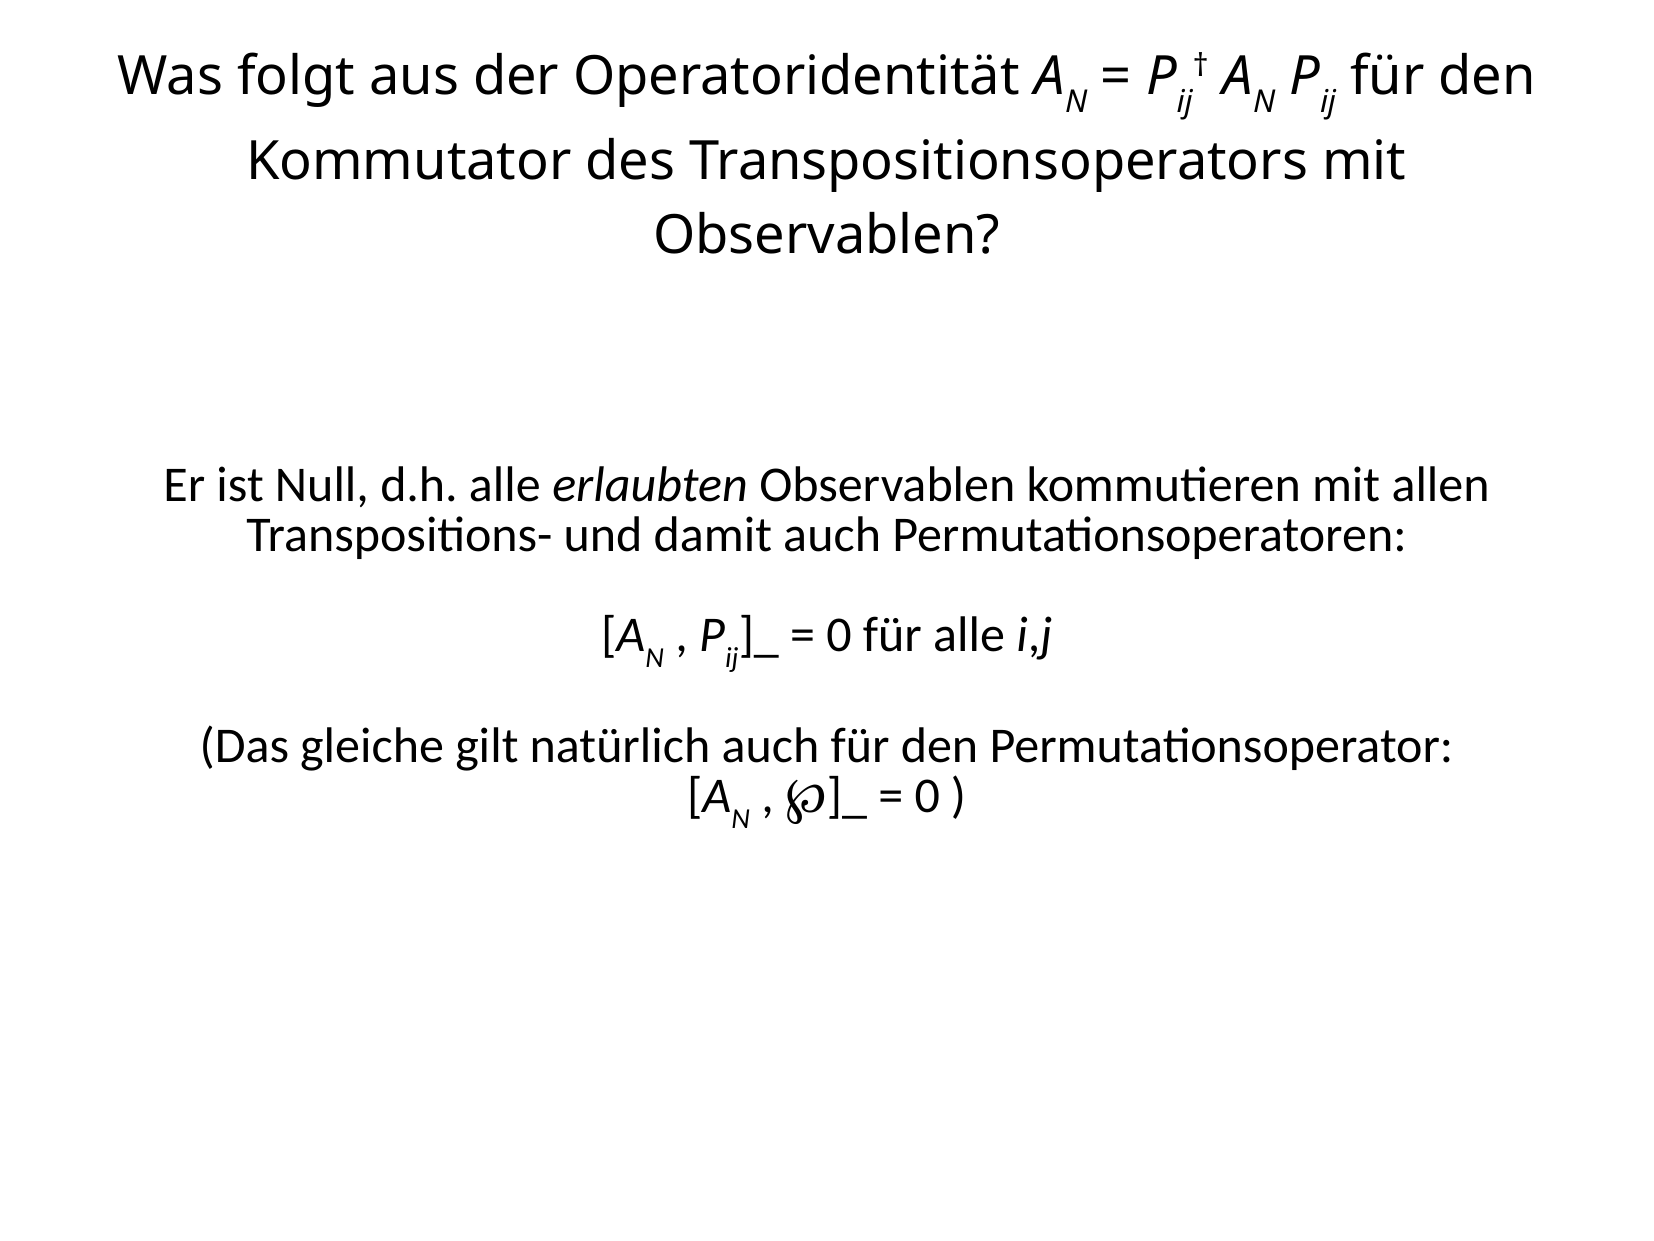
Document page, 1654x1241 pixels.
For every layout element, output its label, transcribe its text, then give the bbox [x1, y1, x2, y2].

subtitle Er ist Null, d.h. alle erlaubten Observablen kommutieren mit allen Transpositions- und damit auch Permutationsoperatoren: [AN , Pij]_ = 0 für alle i,j (Das gleiche gilt natürlich auch für den Permutationsoperator: [AN , ℘]_ = 0 ) [82, 290, 1571, 1010]
title Was folgt aus der Operatoridentität AN = Pij† AN Pij für den Kommutator des Transpositionsoperators mit Observablen? [82, 49, 1571, 257]
